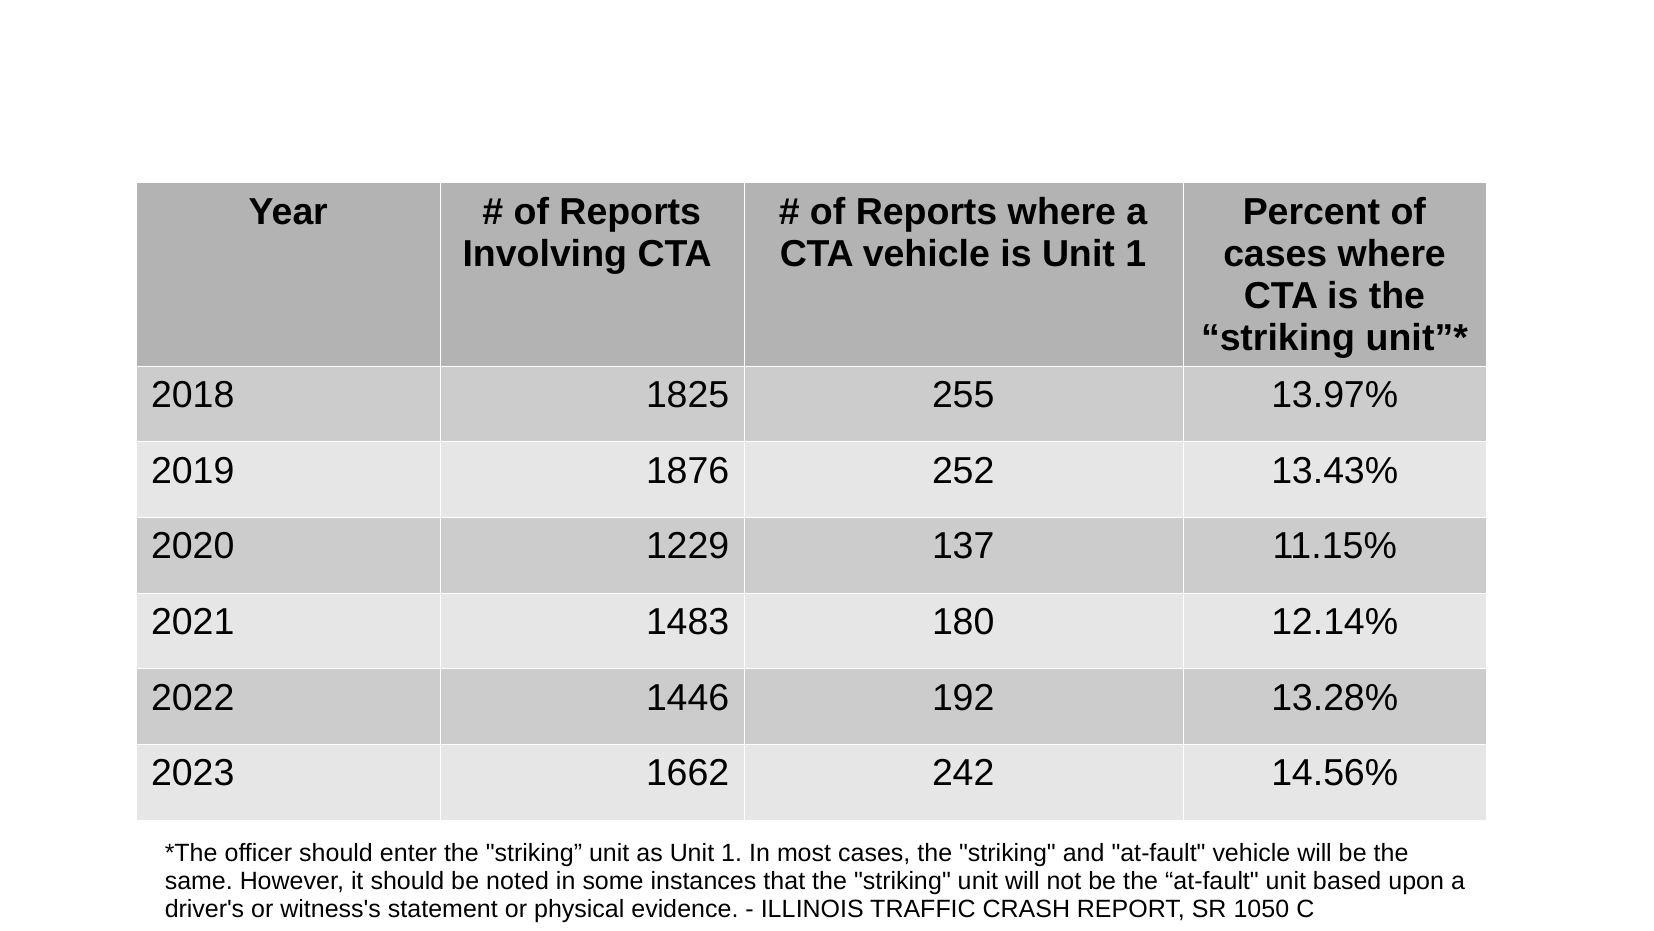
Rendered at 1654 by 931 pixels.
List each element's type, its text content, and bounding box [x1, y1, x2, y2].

table_cell 11.15% [1184, 518, 1486, 593]
table_cell 13.97% [1184, 367, 1486, 441]
table_cell 12.14% [1184, 594, 1486, 668]
table_cell 242 [745, 745, 1183, 820]
table_cell 137 [745, 518, 1183, 593]
table_cell 2022 [137, 669, 440, 744]
table_cell 1825 [441, 367, 744, 441]
table_header Year [137, 183, 440, 366]
table_header # of Reports Involving CTA [441, 183, 744, 366]
table_cell 255 [745, 367, 1183, 441]
table_header # of Reports where a CTA vehicle is Unit 1 [745, 183, 1183, 366]
table_cell 1876 [441, 442, 744, 517]
table_cell 2019 [137, 442, 440, 517]
table_cell 1662 [441, 745, 744, 820]
table_cell 14.56% [1184, 745, 1486, 820]
table_cell 2018 [137, 367, 440, 441]
table_header Percent of cases where CTA is the “striking unit”* [1184, 183, 1486, 366]
table_cell 2021 [137, 594, 440, 668]
text_box *The officer should enter the "striking” unit as Unit 1. In most cases, the "striking" and "at-fault" vehicle will be the same. However, it should be noted in some instances that the "striking" unit will not be the “at-fault" unit based upon a driver's or witness's statement or physical evidence. - ILLINOIS TRAFFIC CRASH REPORT, SR 1050 C [150, 831, 1501, 931]
table_cell 2023 [137, 745, 440, 820]
table_cell 1229 [441, 518, 744, 593]
table_cell 1446 [441, 669, 744, 744]
table_cell 1483 [441, 594, 744, 668]
table_cell 192 [745, 669, 1183, 744]
table_cell 2020 [137, 518, 440, 593]
table_cell 180 [745, 594, 1183, 668]
table_cell 13.43% [1184, 442, 1486, 517]
table_cell 13.28% [1184, 669, 1486, 744]
table_cell 252 [745, 442, 1183, 517]
